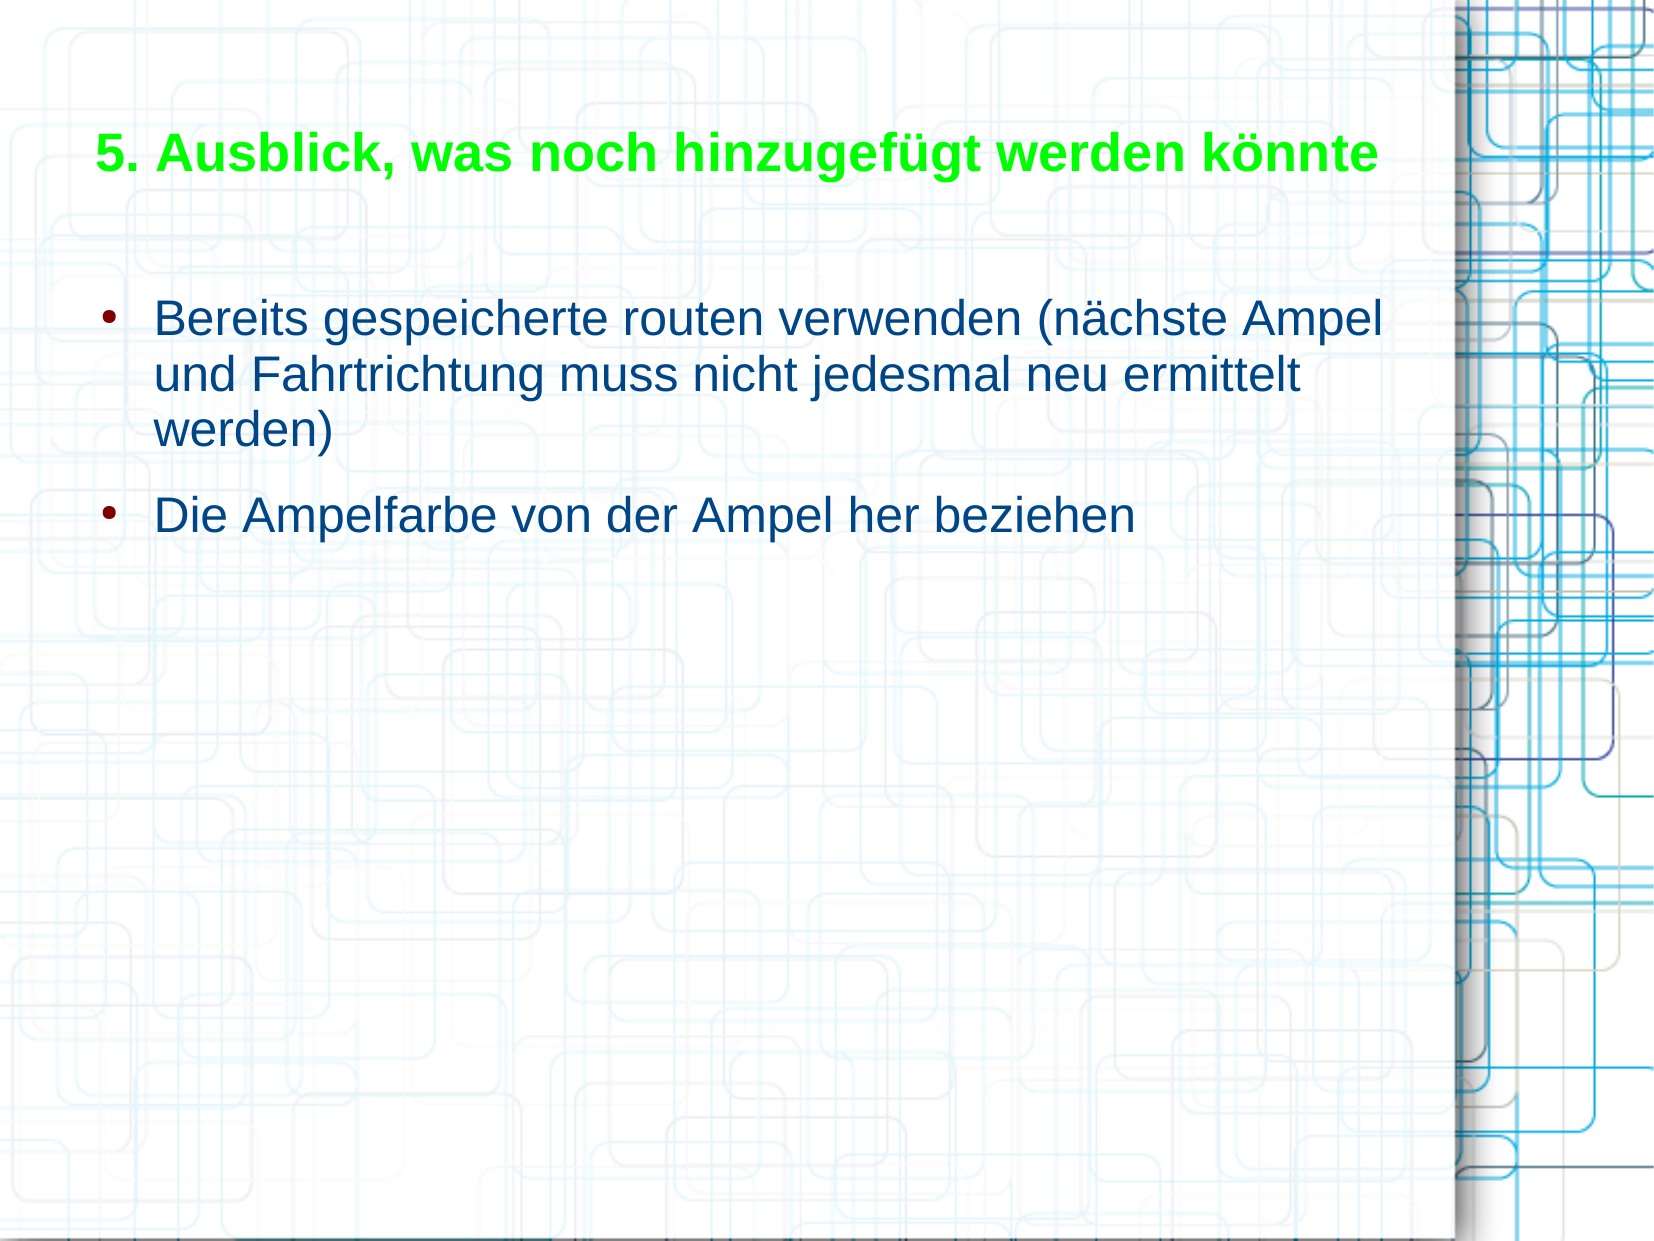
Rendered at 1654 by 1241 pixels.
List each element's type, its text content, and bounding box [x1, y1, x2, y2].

picture [0, 0, 1654, 1241]
list Bereits gespeicherte routen verwenden (nächste Ampel und Fahrtrichtung muss nicht jedesmal neu ermittelt werden) Die Ampelfarbe von der Ampel her beziehen [82, 290, 1418, 1109]
title 5. Ausblick, was noch hinzugefügt werden könnte [59, 49, 1418, 257]
